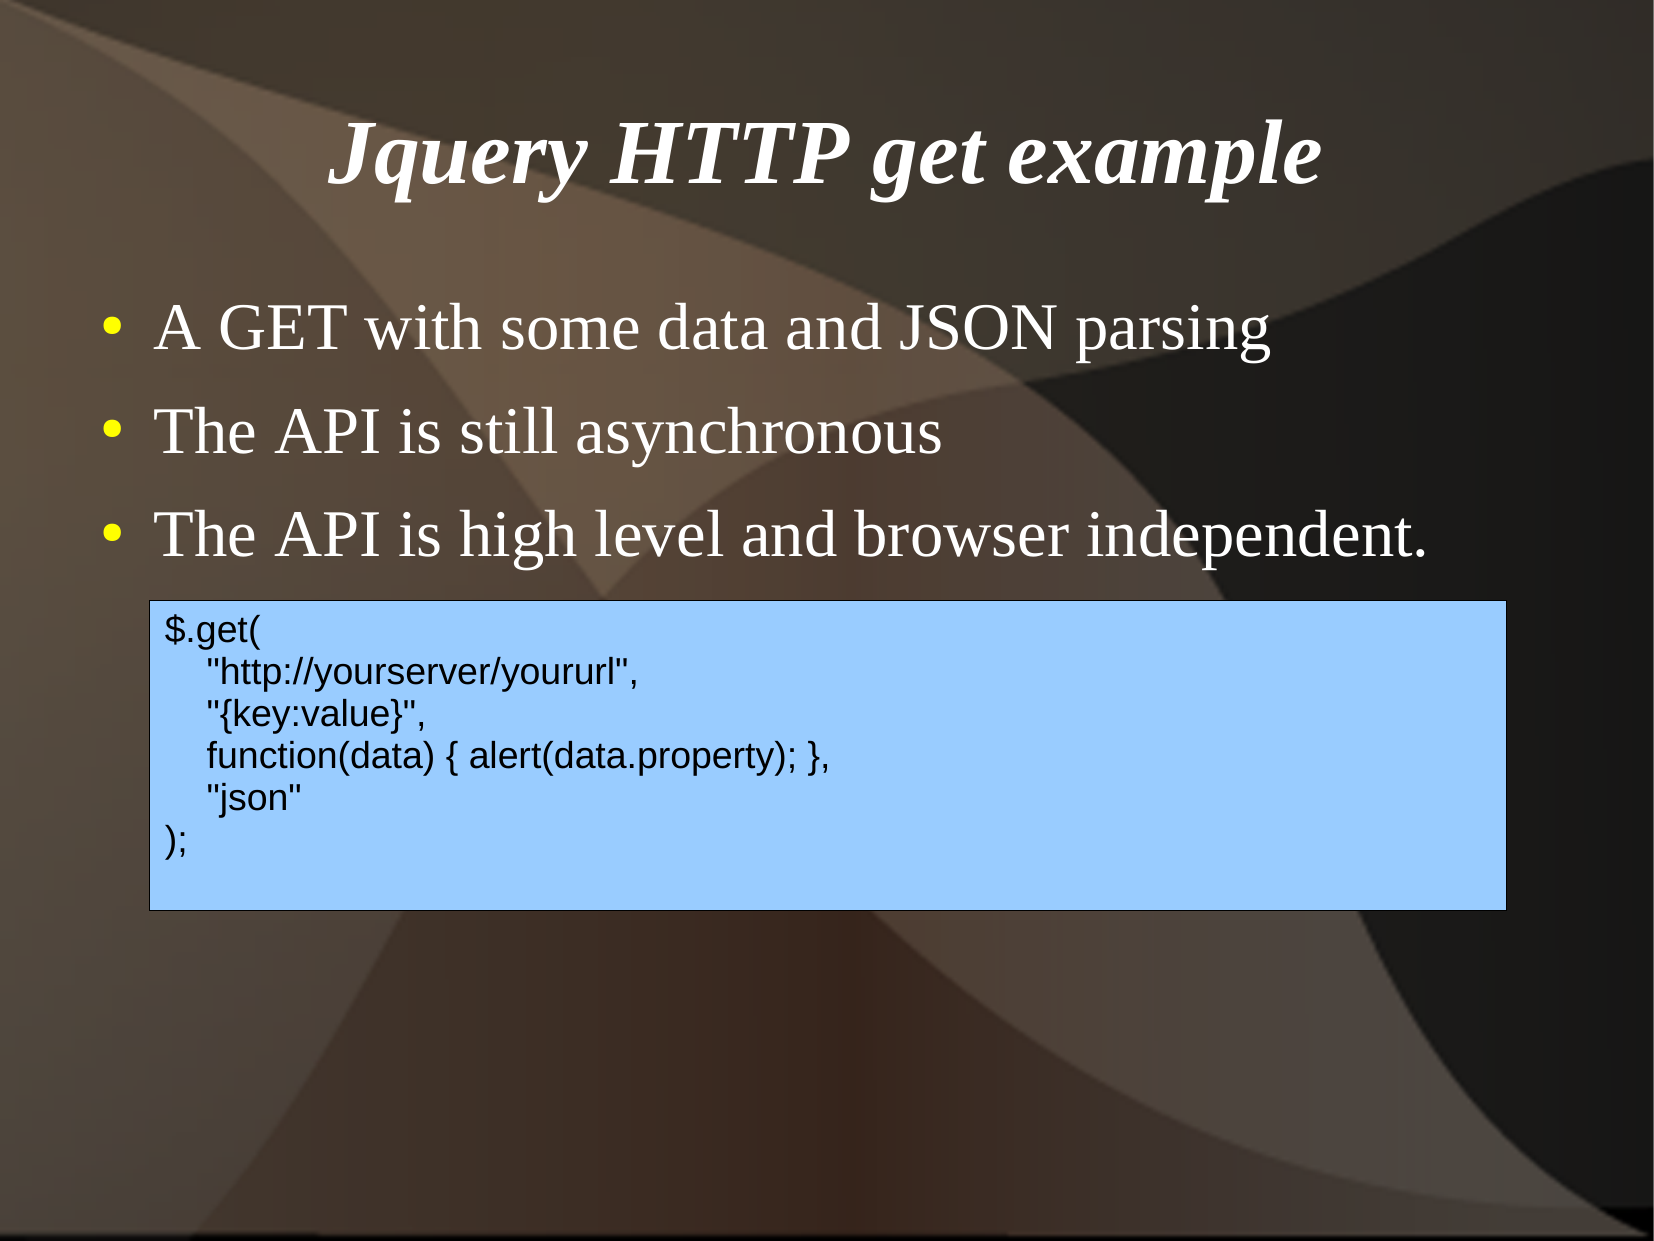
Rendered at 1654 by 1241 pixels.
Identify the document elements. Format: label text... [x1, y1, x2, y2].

text_box $.get( "http://yourserver/yoururl", "{key:value}", function(data) { alert(data.property); }, "json" ); [149, 600, 1507, 911]
picture [0, 0, 1654, 1241]
list A GET with some data and JSON parsing The API is still asynchronous The API is high level and browser independent. [82, 290, 1571, 1094]
title Jquery HTTP get example [82, 56, 1571, 250]
